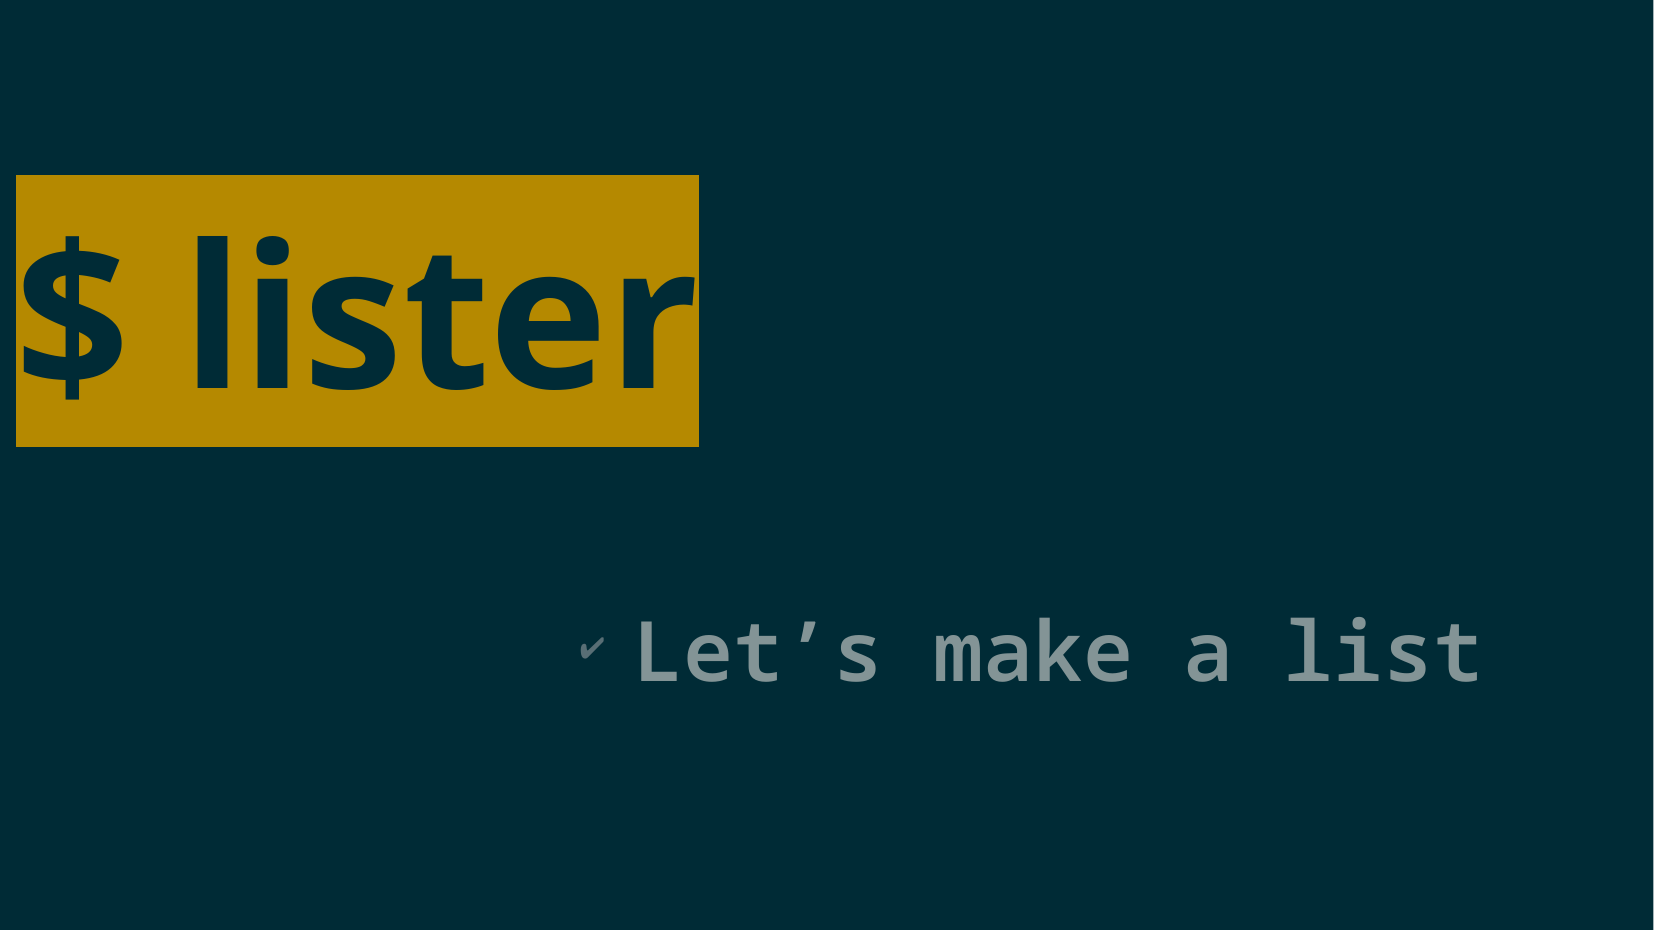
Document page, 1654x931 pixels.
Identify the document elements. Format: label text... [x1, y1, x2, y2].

title $ lister [15, 40, 1254, 582]
list Let’s make a list [562, 535, 1487, 774]
